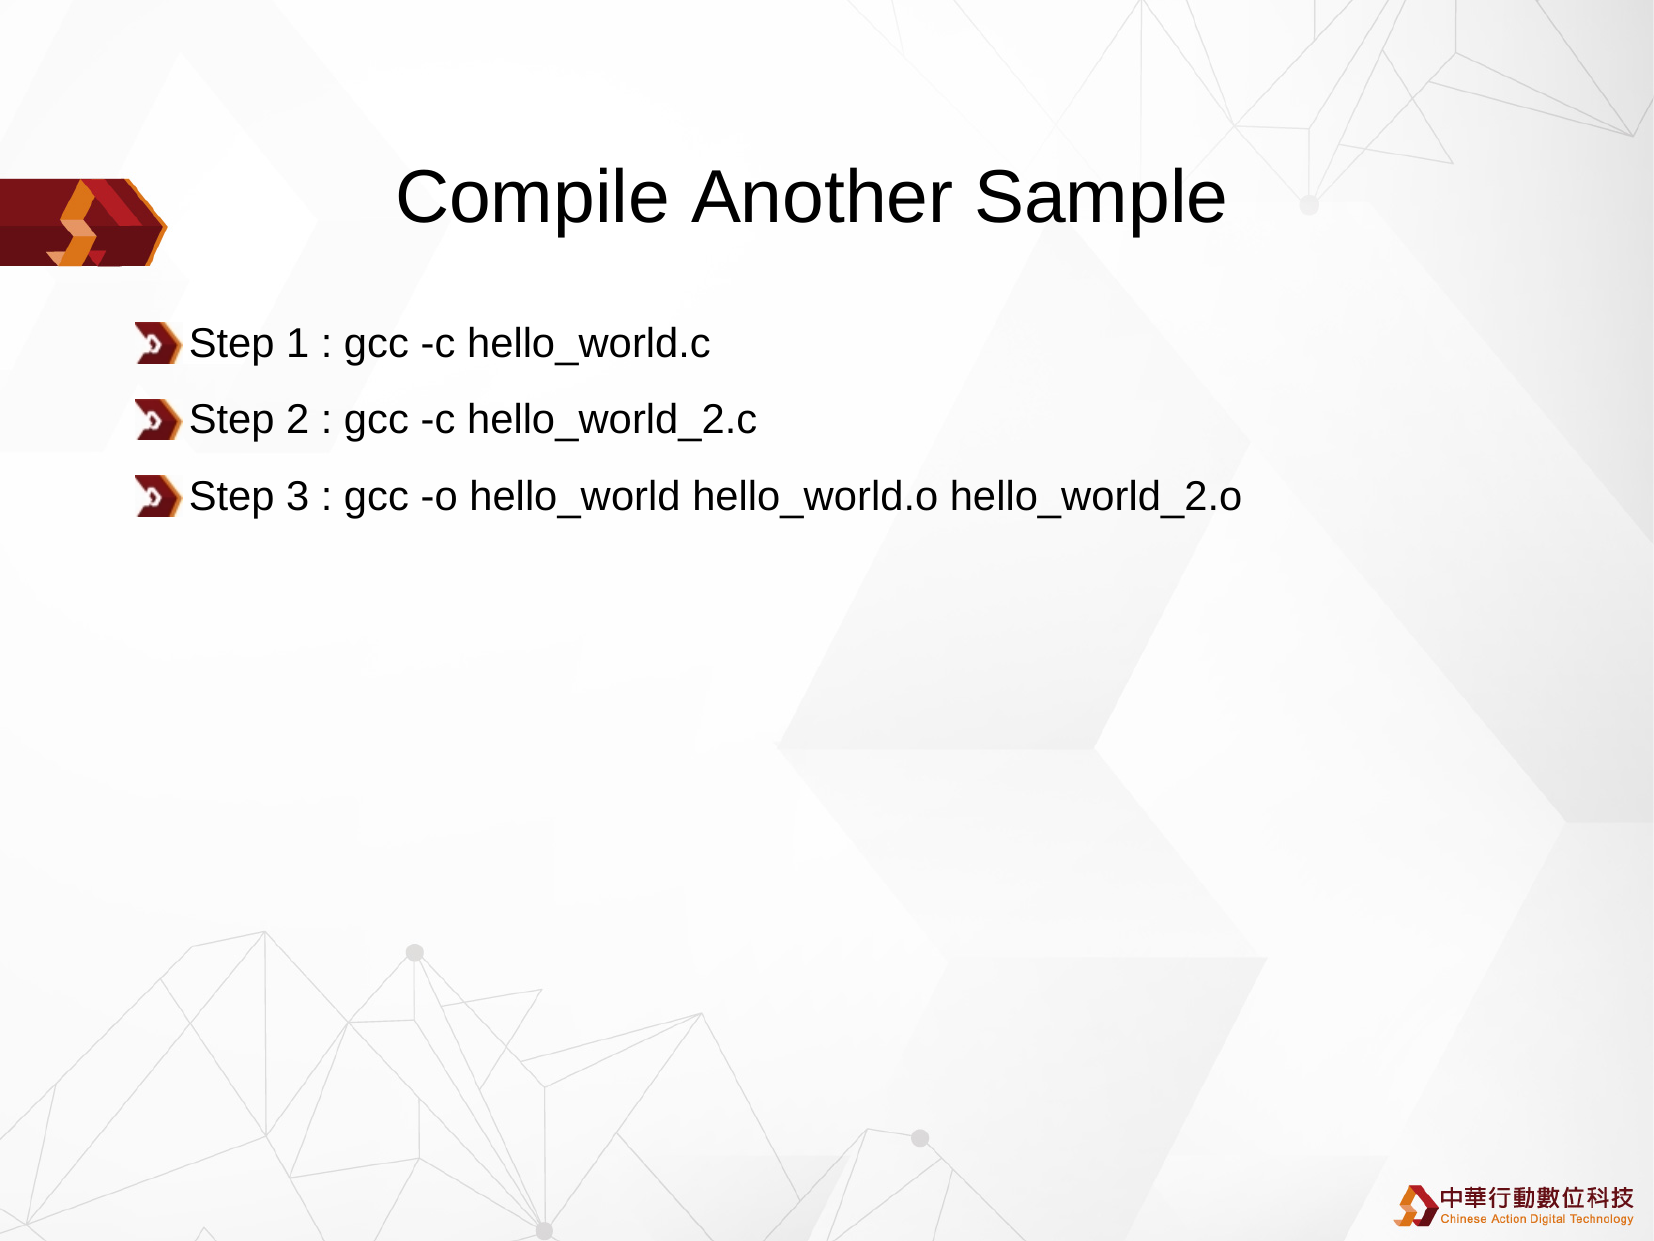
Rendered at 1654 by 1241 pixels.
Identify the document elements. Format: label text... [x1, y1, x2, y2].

title Compile Another Sample [118, 112, 1506, 281]
list Step 1 : gcc -c hello_world.c Step 2 : gcc -c hello_world_2.c Step 3 : gcc -o hello_world hello_world.o hello_world_2.o [118, 319, 1571, 1040]
picture [0, 0, 1654, 1241]
